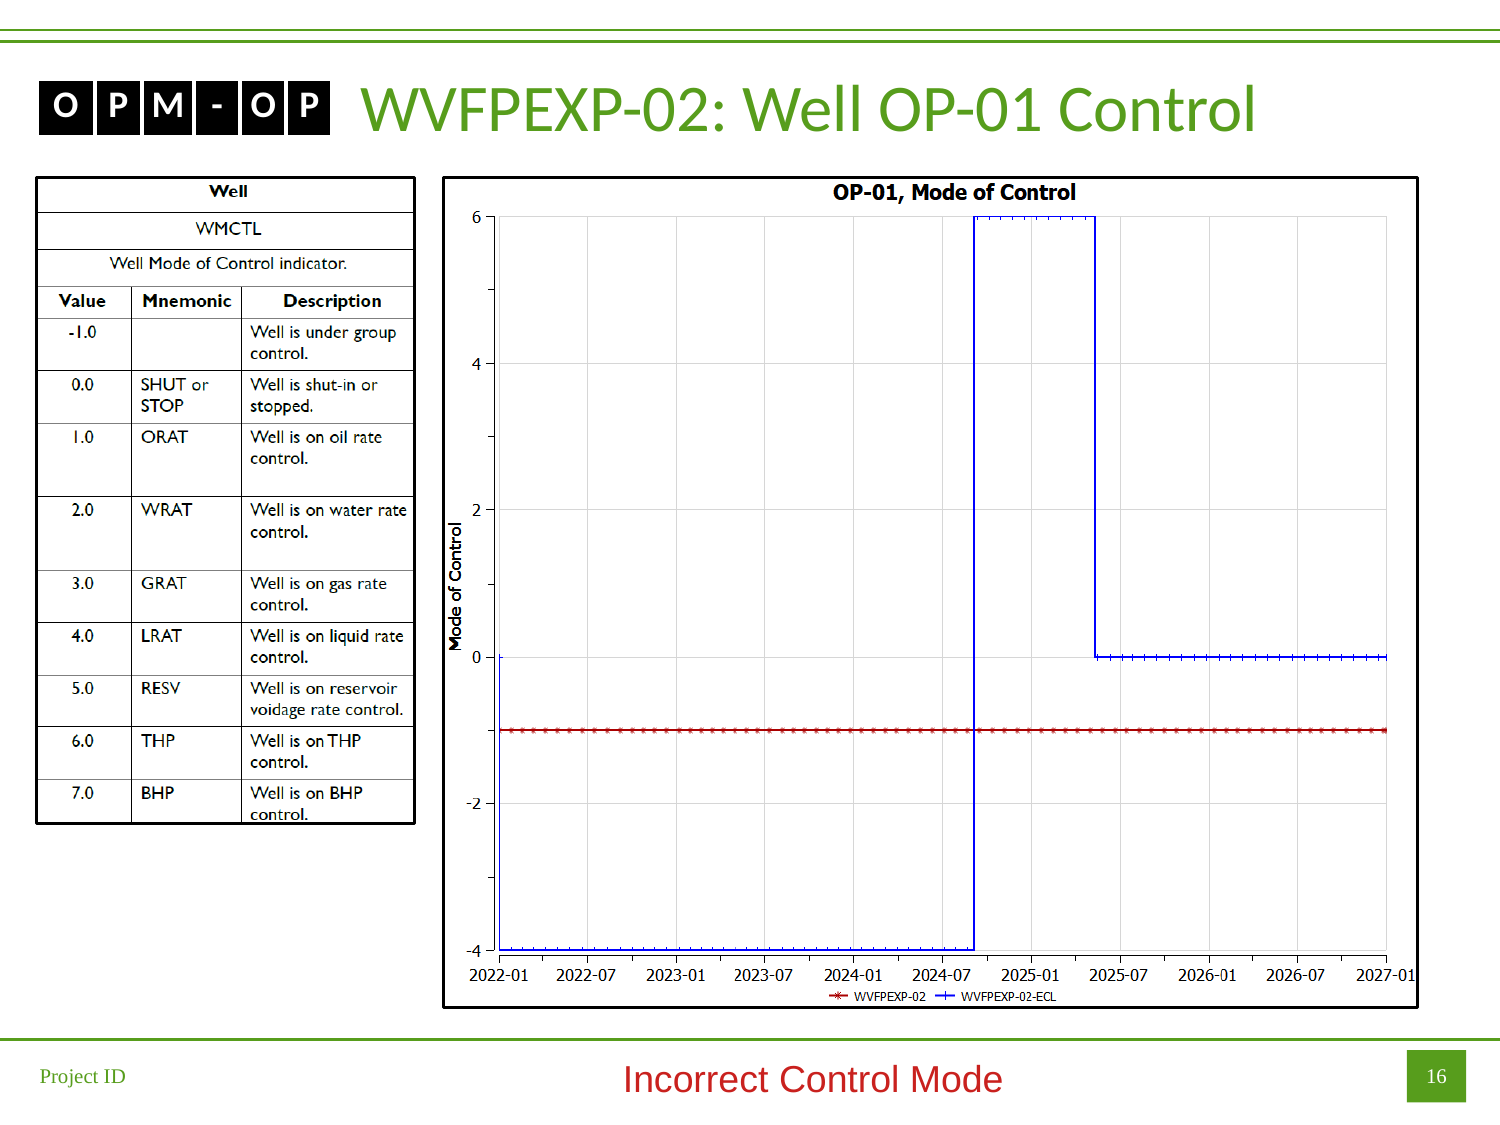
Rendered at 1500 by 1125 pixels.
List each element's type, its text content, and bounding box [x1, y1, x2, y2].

title WVFPEXP-02: Well OP-01 Control [360, 77, 1425, 153]
picture [37, 178, 413, 823]
text_box Incorrect Control Mode [267, 1051, 1359, 1109]
picture [444, 178, 1416, 1006]
